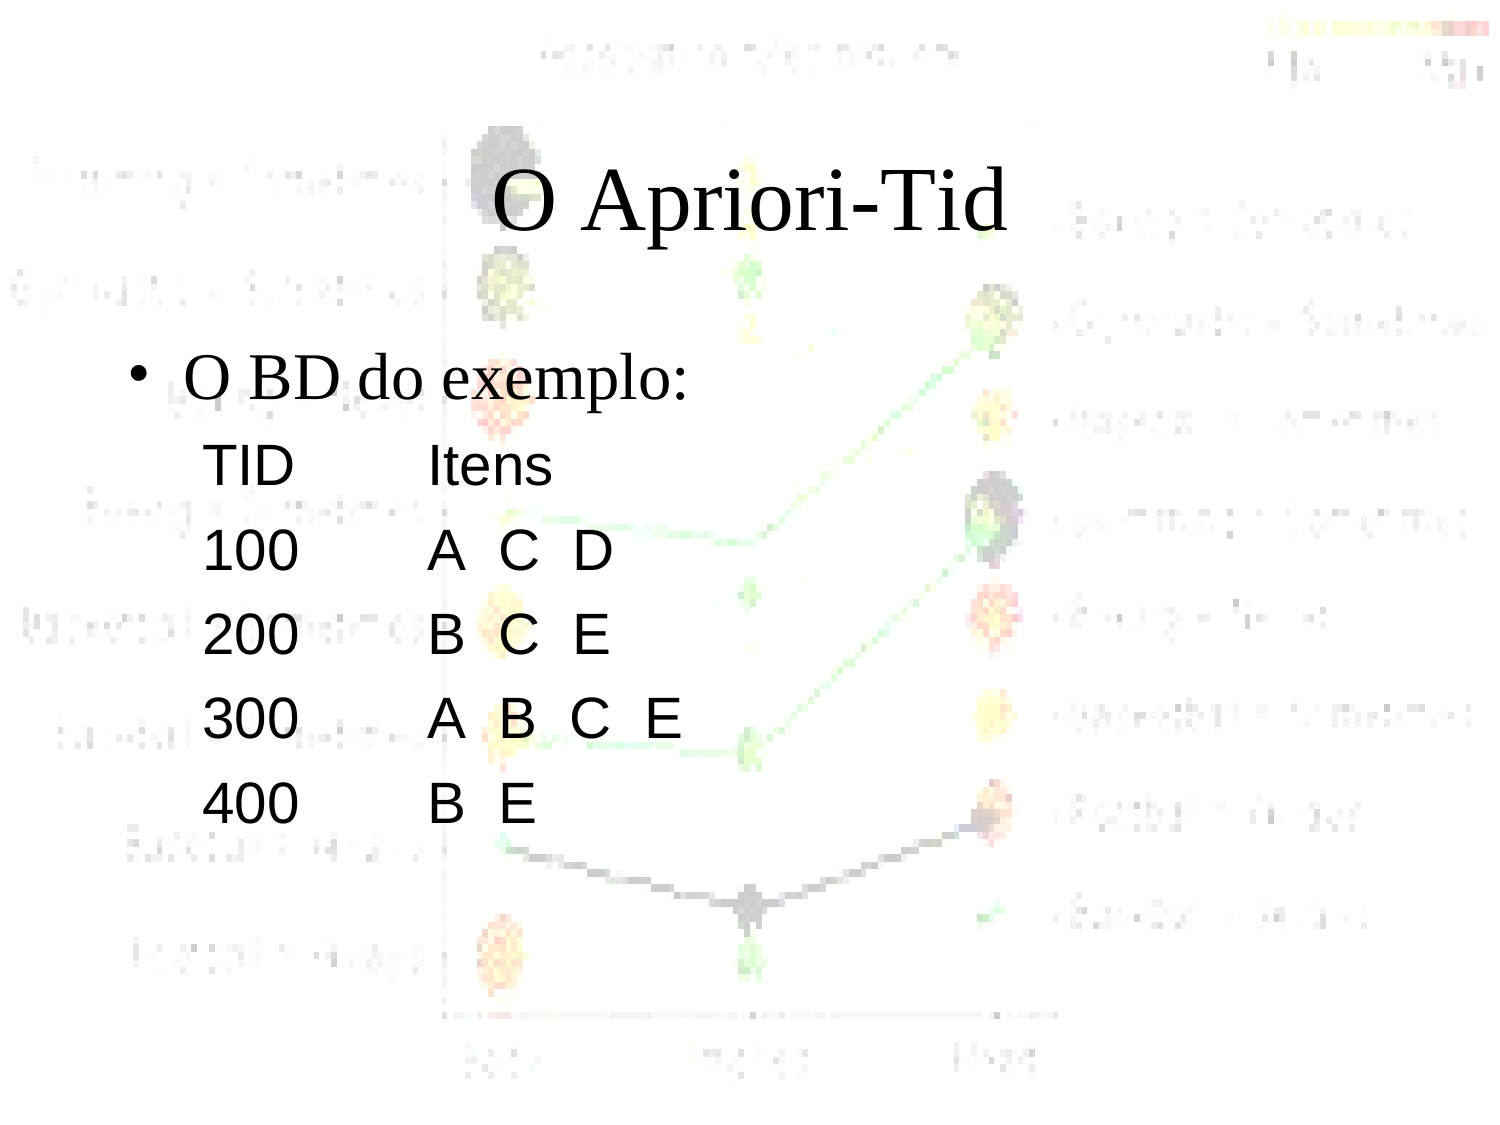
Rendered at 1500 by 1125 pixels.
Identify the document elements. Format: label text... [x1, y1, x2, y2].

title O Apriori-Tid [112, 99, 1388, 288]
list O BD do exemplo: TID Itens 100 A C D 200 B C E 300 A B C E 400 B E [112, 324, 1388, 1001]
